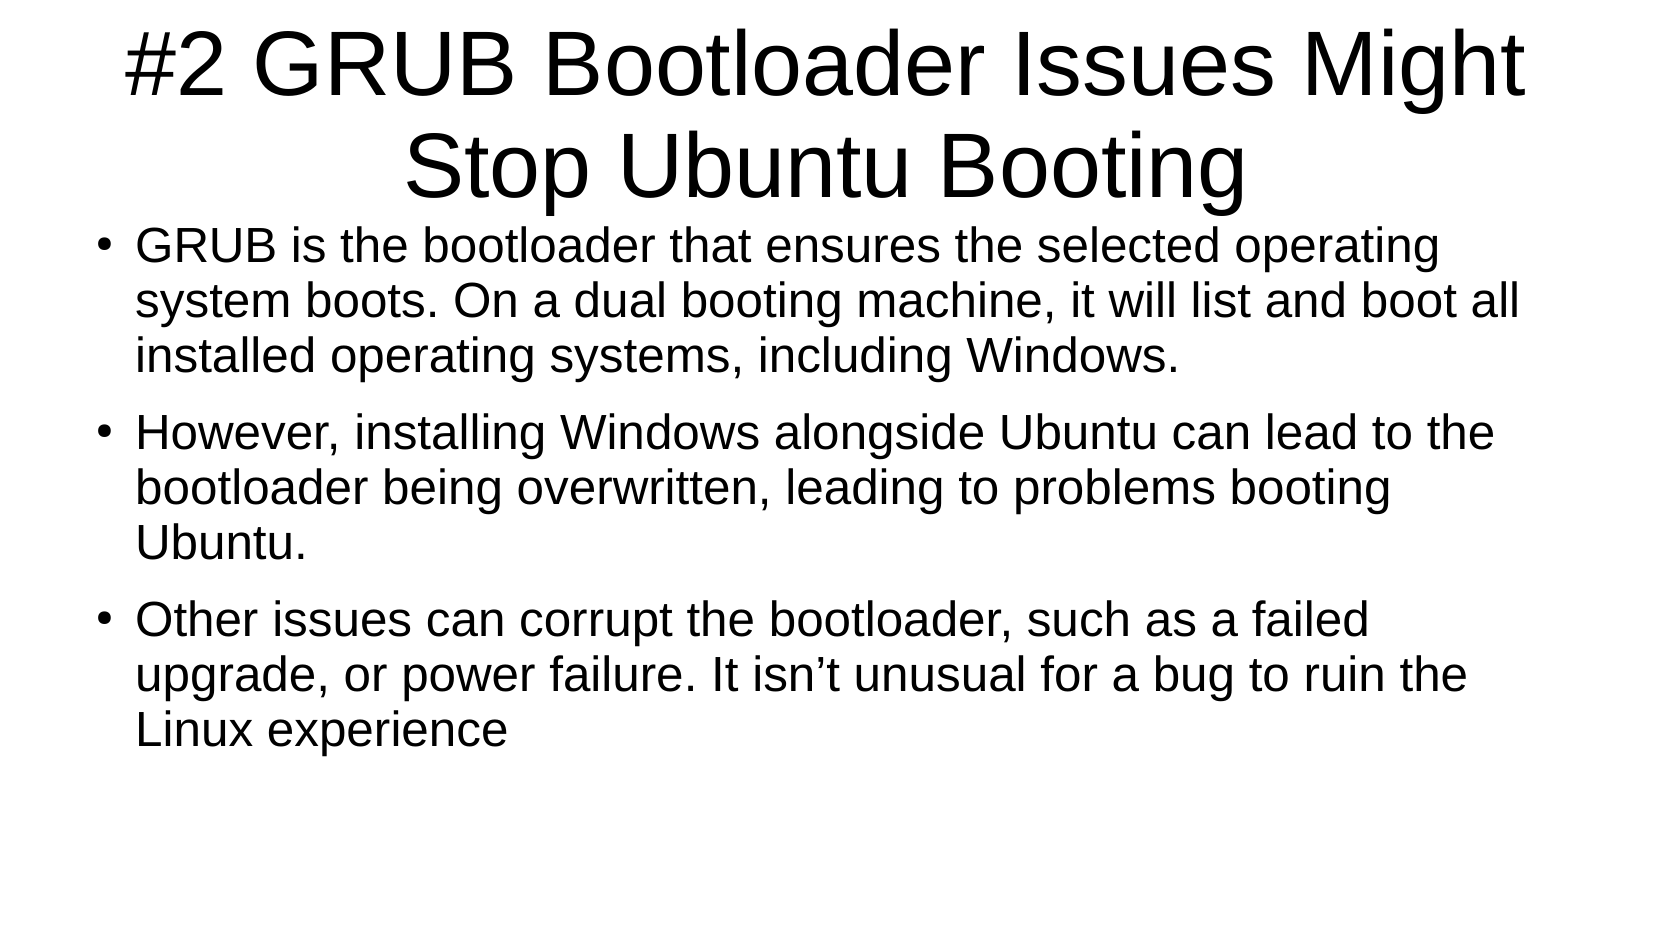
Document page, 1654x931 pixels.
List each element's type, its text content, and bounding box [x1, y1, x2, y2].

list GRUB is the bootloader that ensures the selected operating system boots. On a dual booting machine, it will list and boot all installed operating systems, including Windows. However, installing Windows alongside Ubuntu can lead to the bootloader being overwritten, leading to problems booting Ubuntu. Other issues can corrupt the bootloader, such as a failed upgrade, or power failure. It isn’t unusual for a bug to ruin the Linux experience [82, 217, 1571, 758]
title #2 GRUB Bootloader Issues Might Stop Ubuntu Booting [82, 12, 1571, 217]
